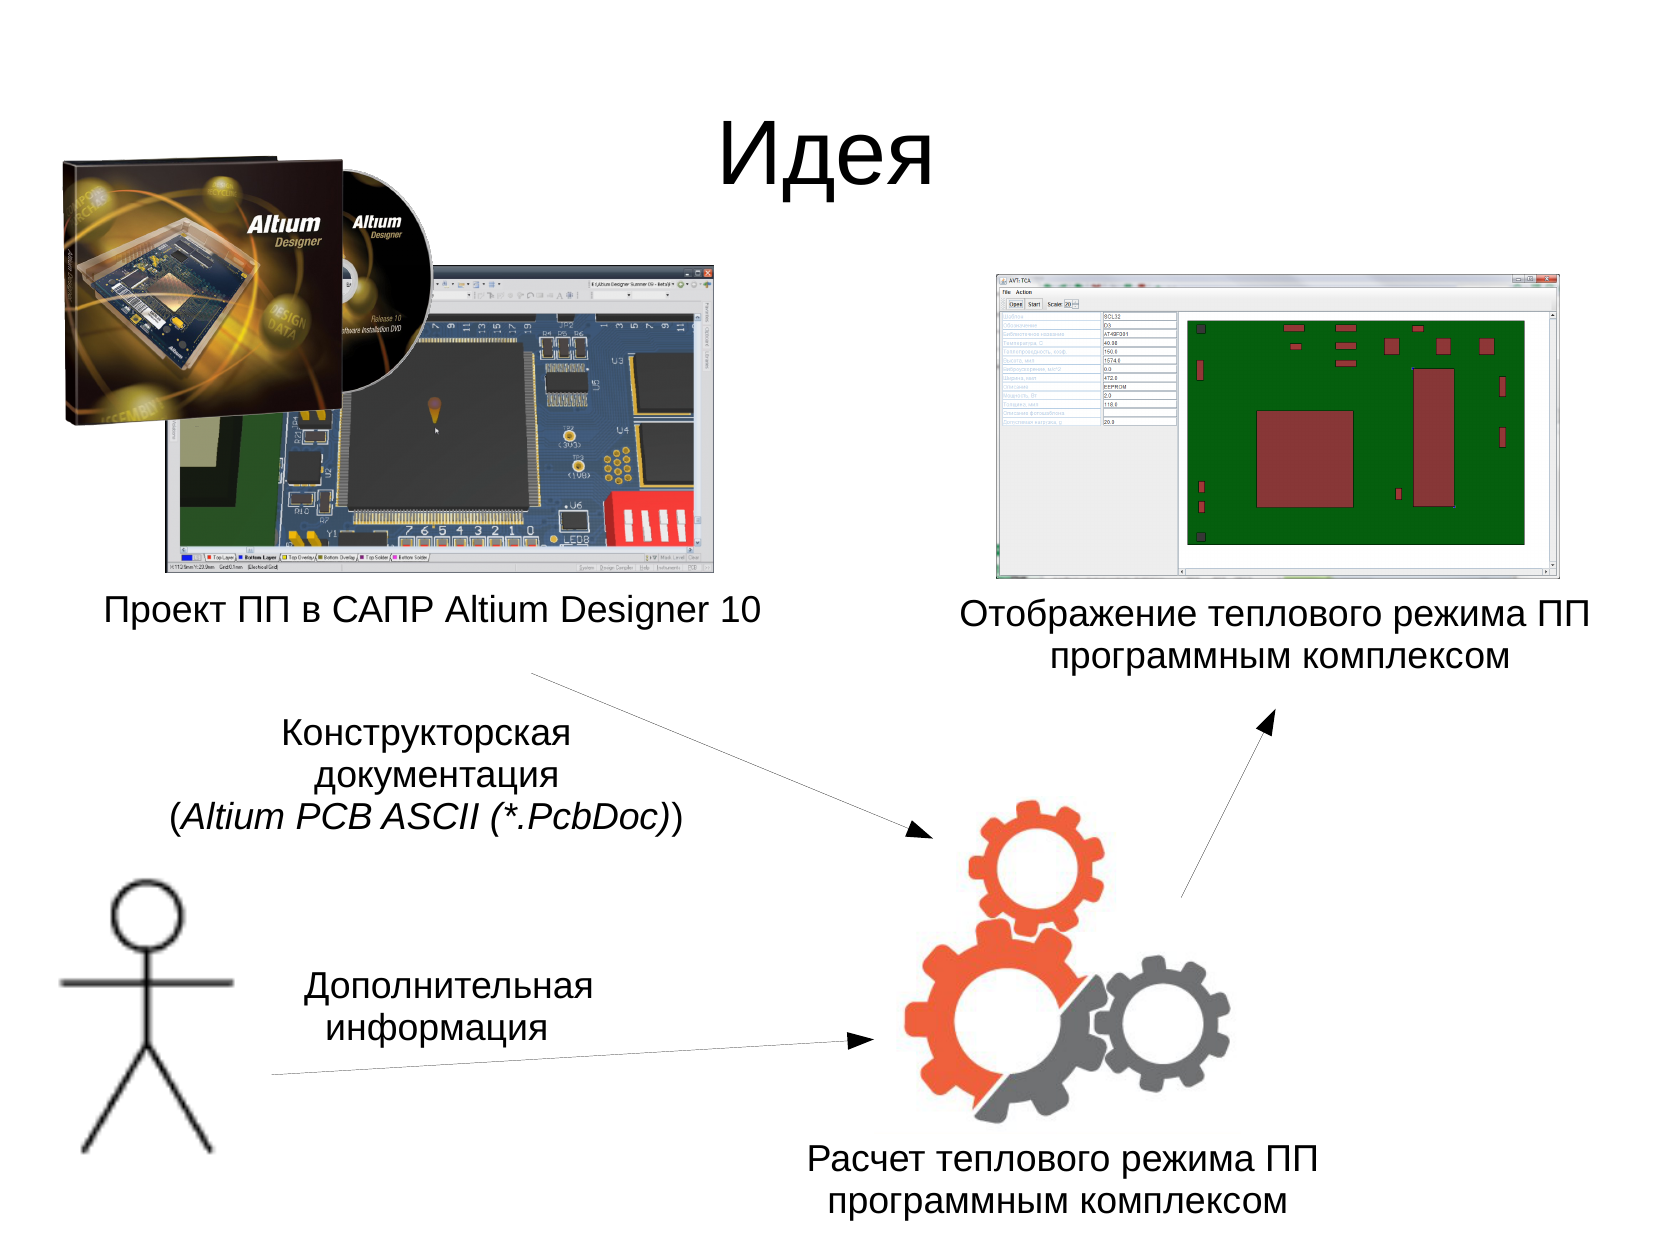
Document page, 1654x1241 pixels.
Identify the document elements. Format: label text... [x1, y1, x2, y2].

picture [20, 862, 272, 1193]
text_box Отображение теплового режима ПП программным комплексом [944, 584, 1607, 686]
picture [996, 274, 1560, 579]
text_box Проект ПП в САПР Altium Designer 10 [88, 580, 775, 638]
text_box Конструкторская документация (Altium PCB ASCII (*.PcbDoc)) [154, 704, 699, 846]
text_box Дополнительная информация [289, 956, 610, 1056]
title Идея [82, 49, 1571, 257]
text_box Расчет теплового режима ПП программным комплексом [791, 1130, 1347, 1230]
picture [58, 153, 714, 573]
picture [874, 796, 1241, 1130]
